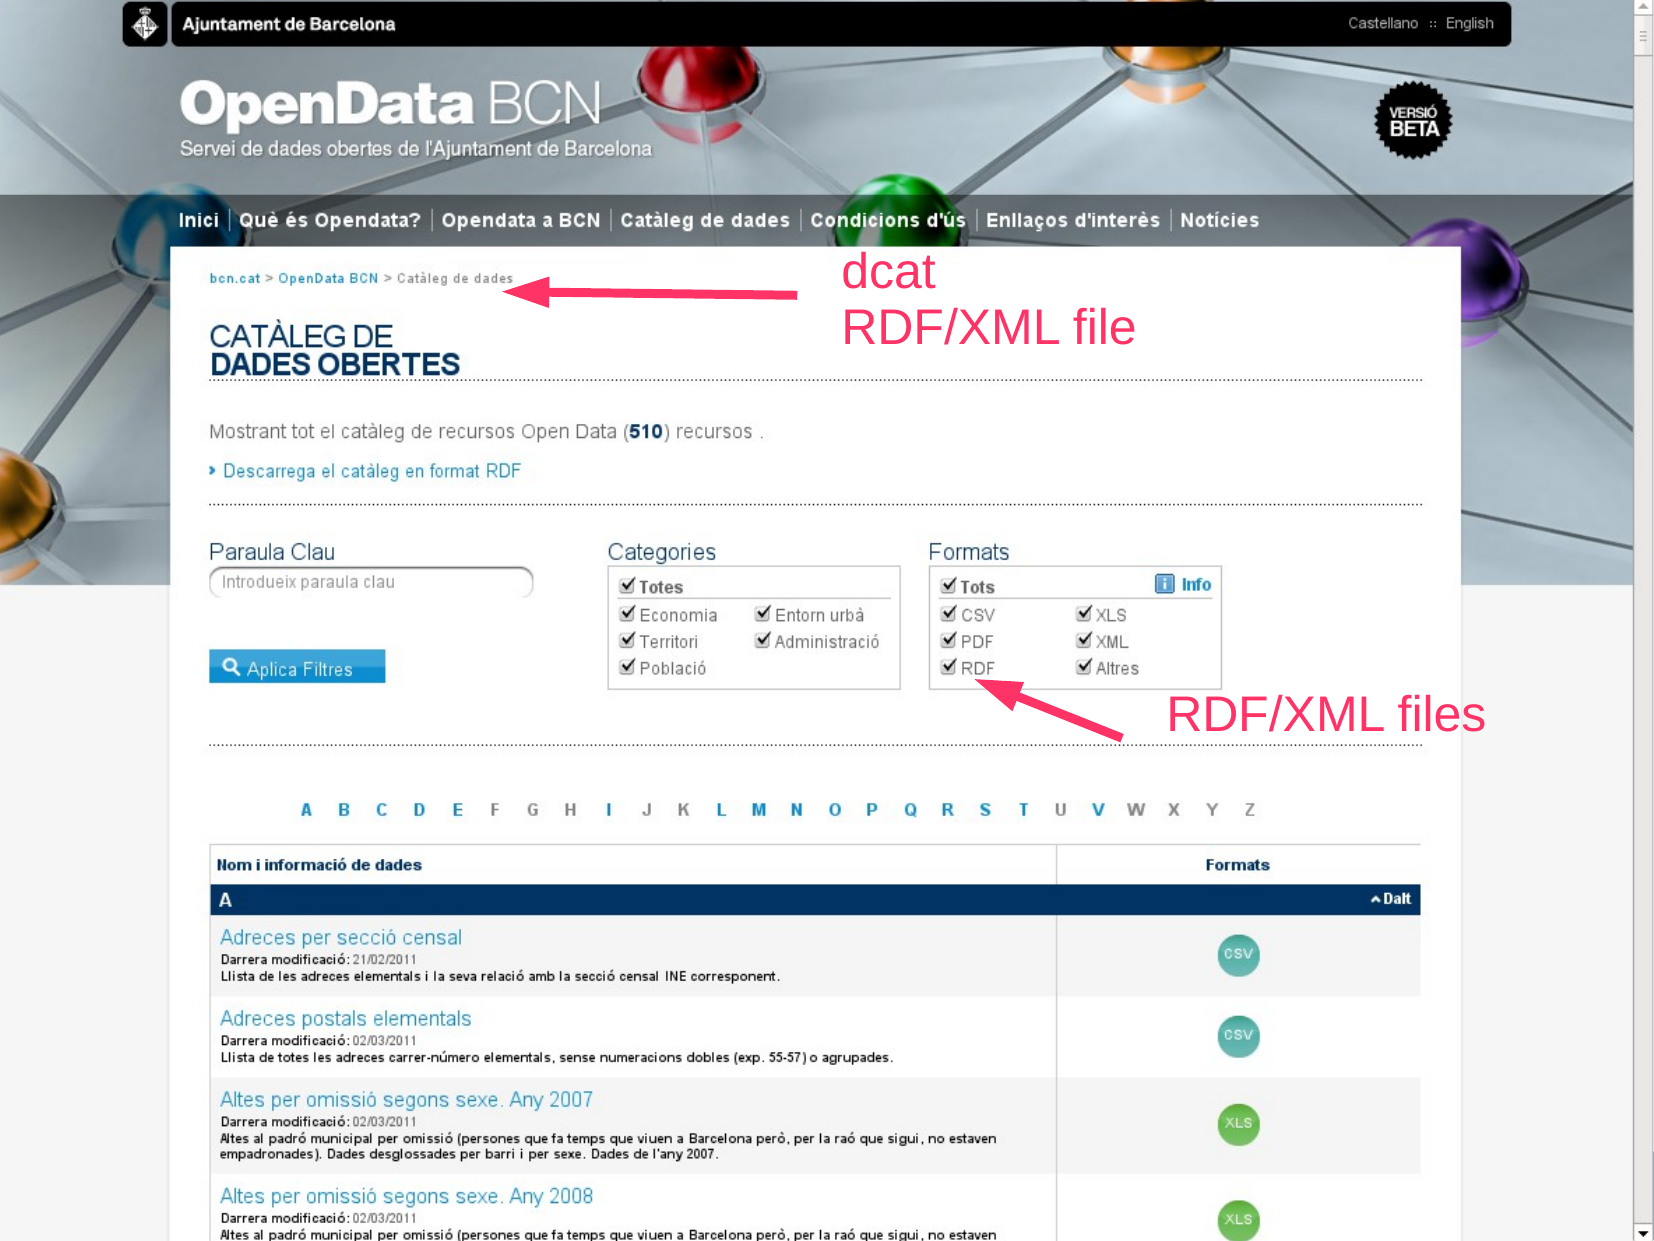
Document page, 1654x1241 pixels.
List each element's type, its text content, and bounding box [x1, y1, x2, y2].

text_box dcat RDF/XML file [826, 236, 1152, 363]
picture [0, 0, 1654, 1241]
text_box RDF/XML files [1151, 679, 1502, 750]
